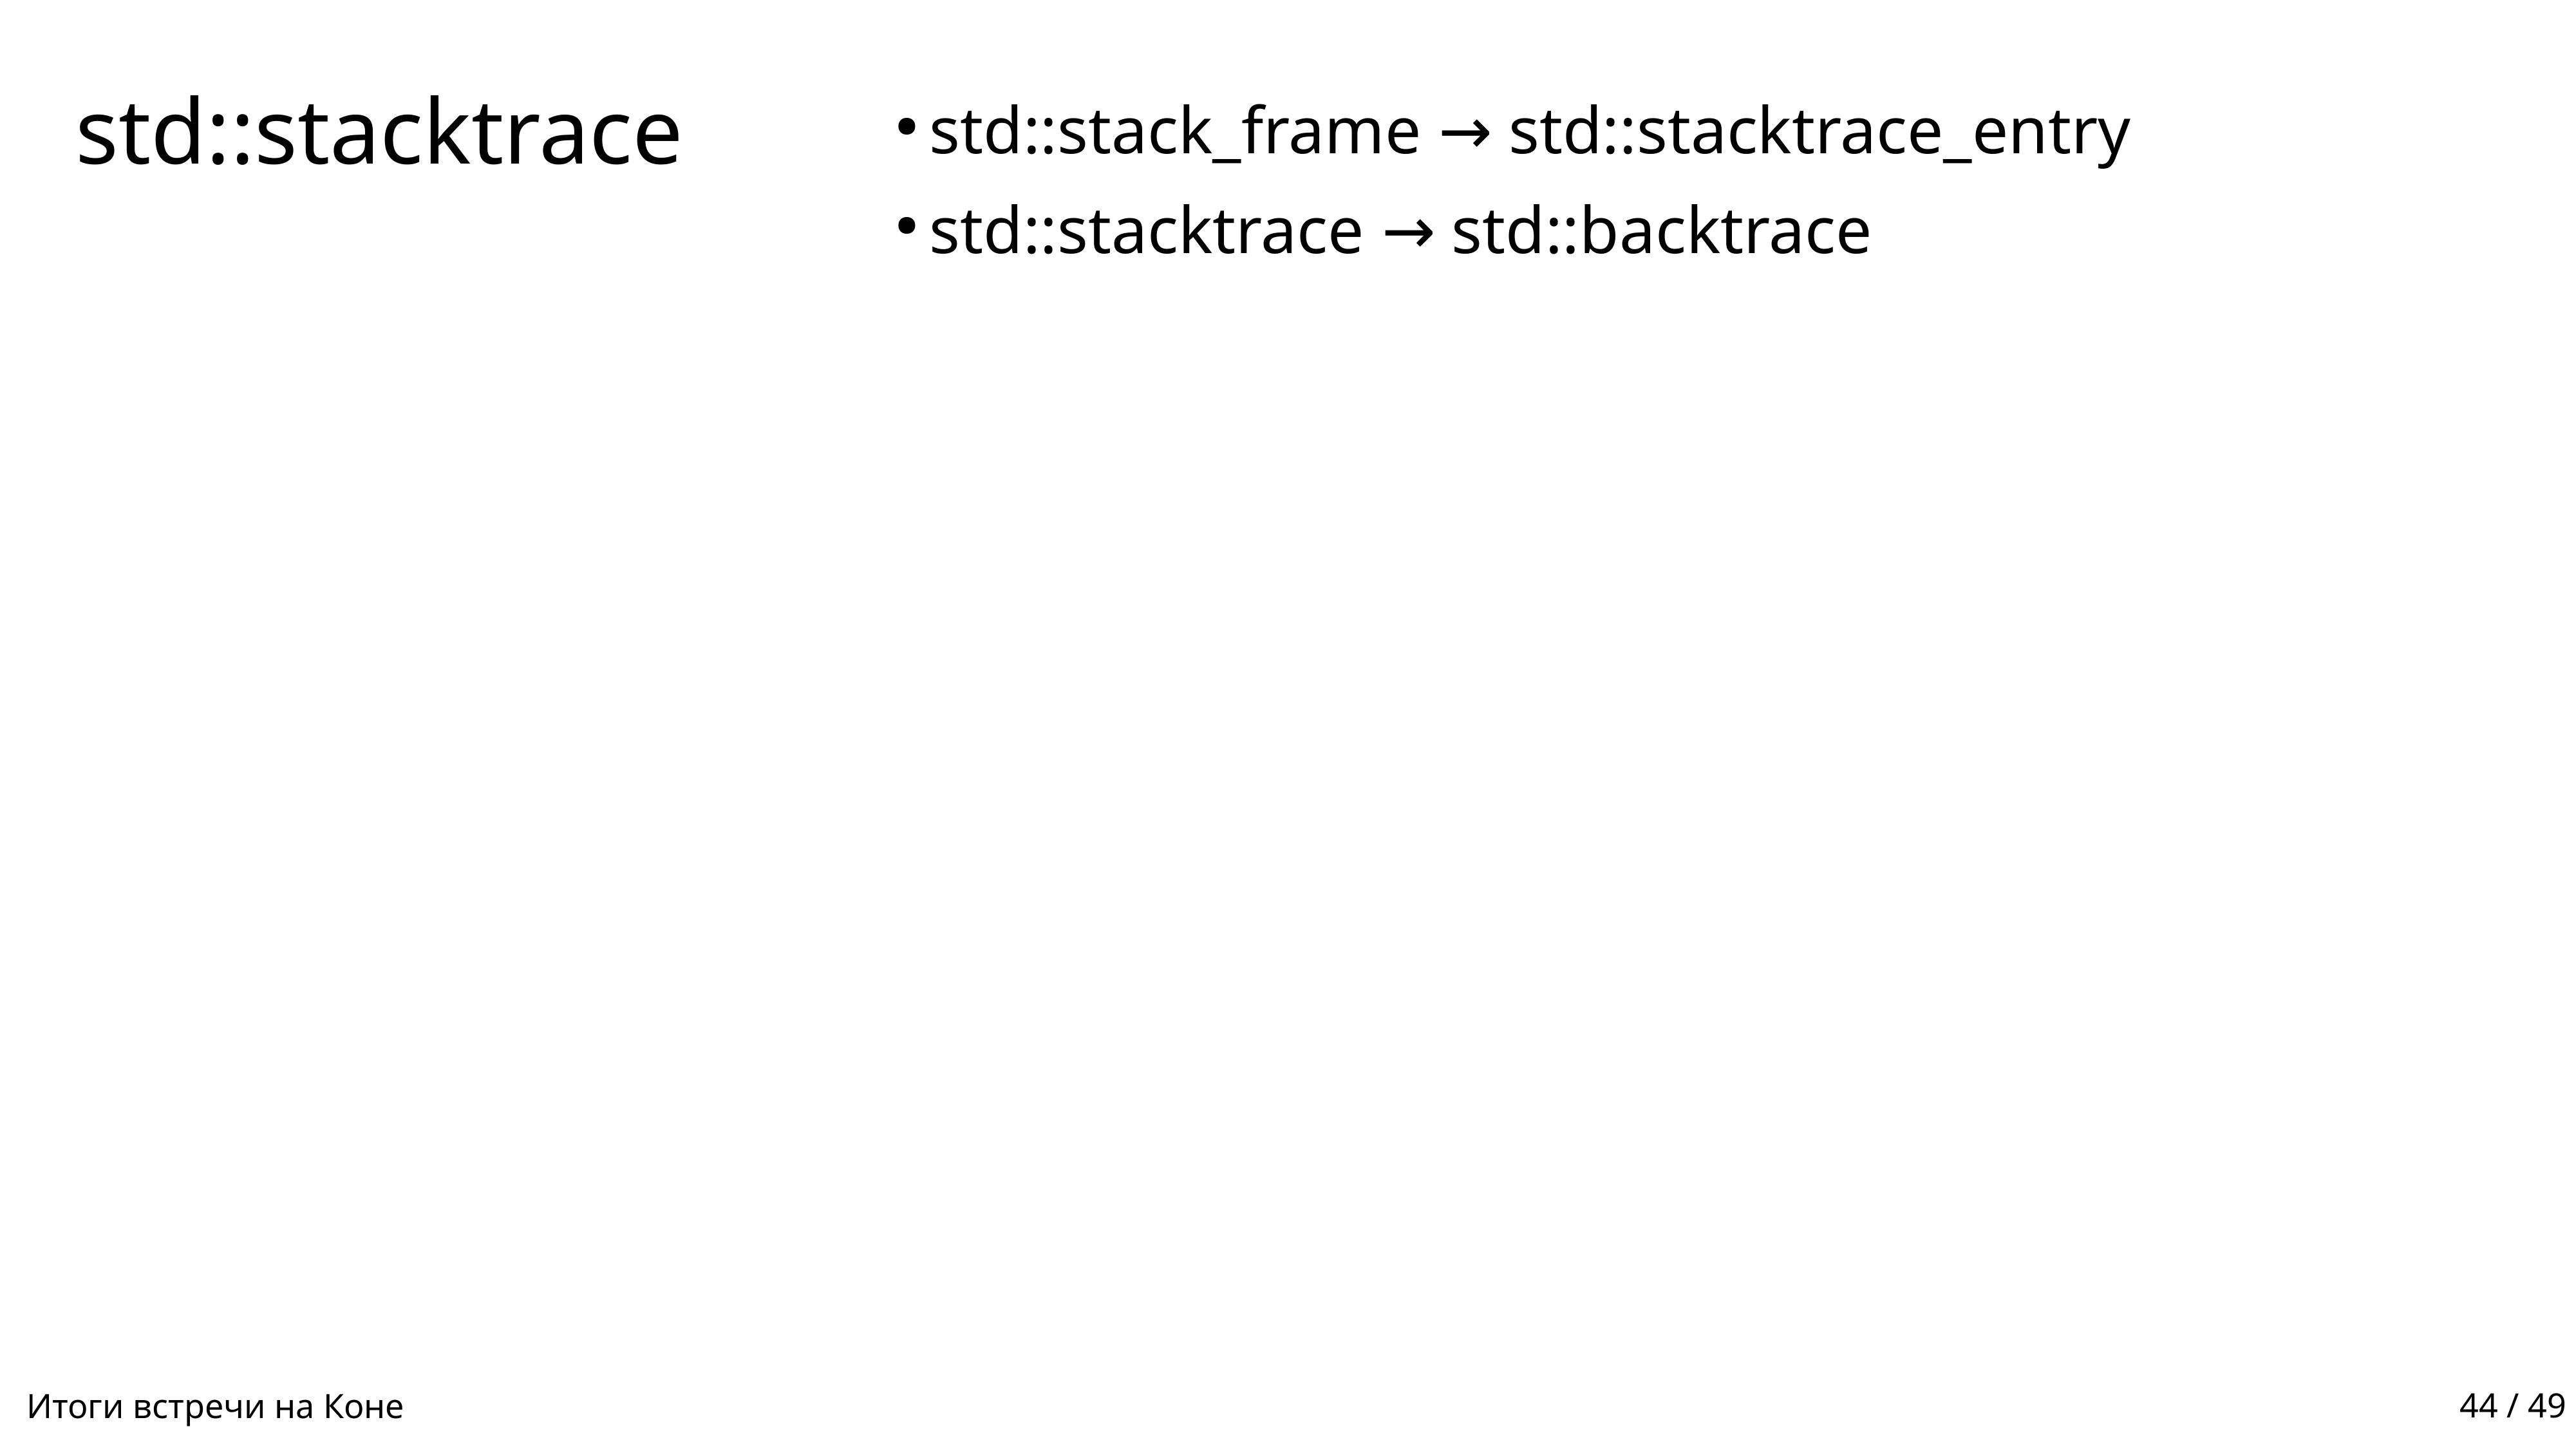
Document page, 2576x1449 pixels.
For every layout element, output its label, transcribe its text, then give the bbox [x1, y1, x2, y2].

list <number> / 49 [1479, 1376, 2576, 1431]
list Итоги встречи на Коне [17, 1376, 1114, 1431]
list std::stack_frame → std::stacktrace_entry std::stacktrace → std::backtrace [874, 81, 2460, 1249]
title std::stacktrace [66, 81, 802, 486]
